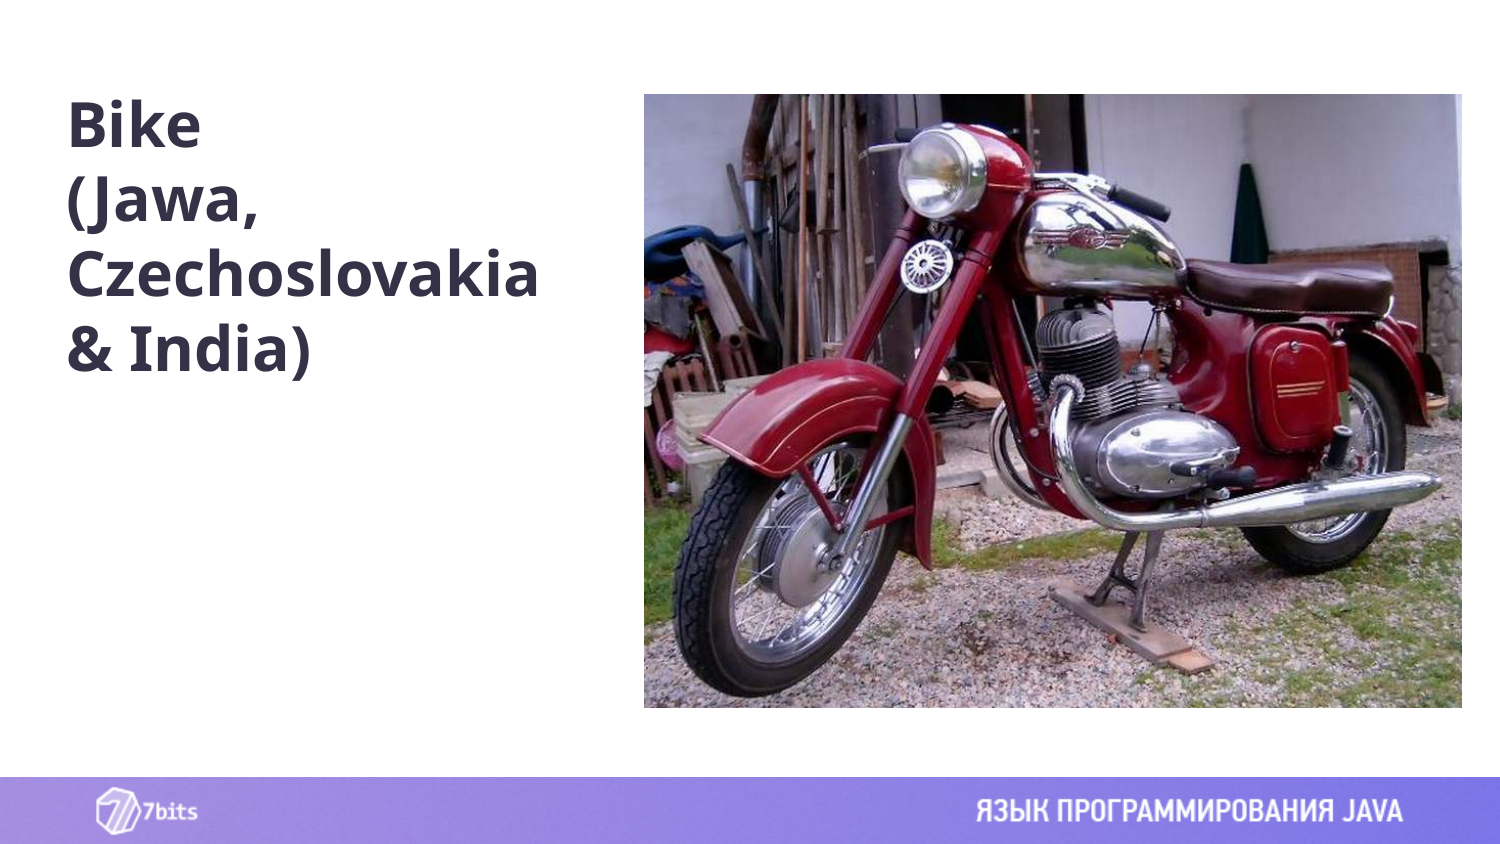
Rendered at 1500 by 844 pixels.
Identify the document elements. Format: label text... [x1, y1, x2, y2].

picture [0, 777, 1500, 844]
picture [644, 94, 1462, 708]
title Bike (Jawa, Czechoslovakia & India) [51, 69, 670, 722]
